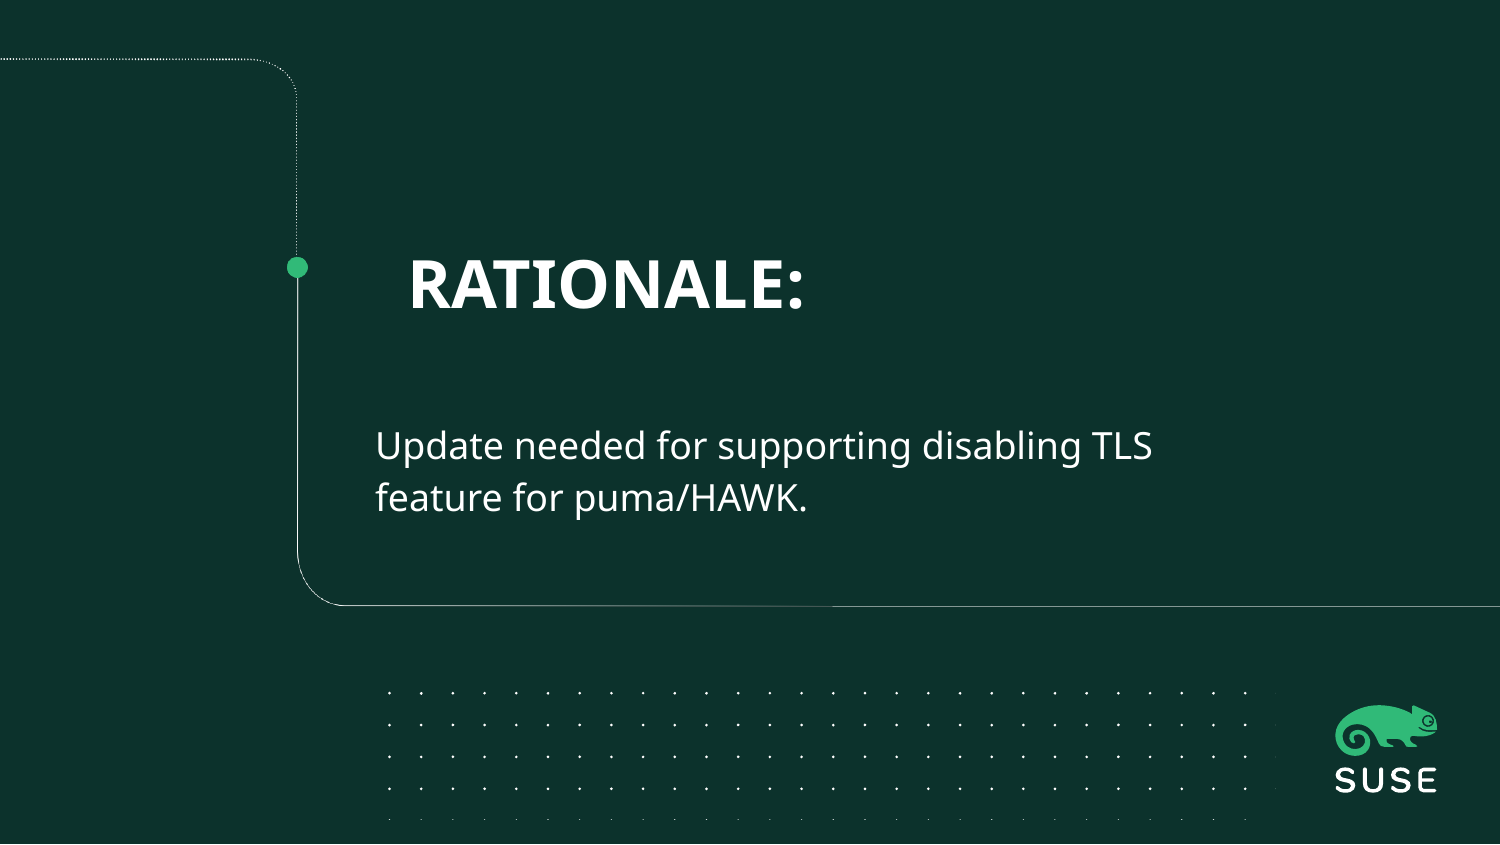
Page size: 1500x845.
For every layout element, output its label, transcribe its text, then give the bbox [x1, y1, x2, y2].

list Update needed for supporting disabling TLS feature for puma/HAWK. [375, 420, 1279, 627]
picture [0, 58, 1500, 607]
title RATIONALE: [407, 212, 1312, 354]
